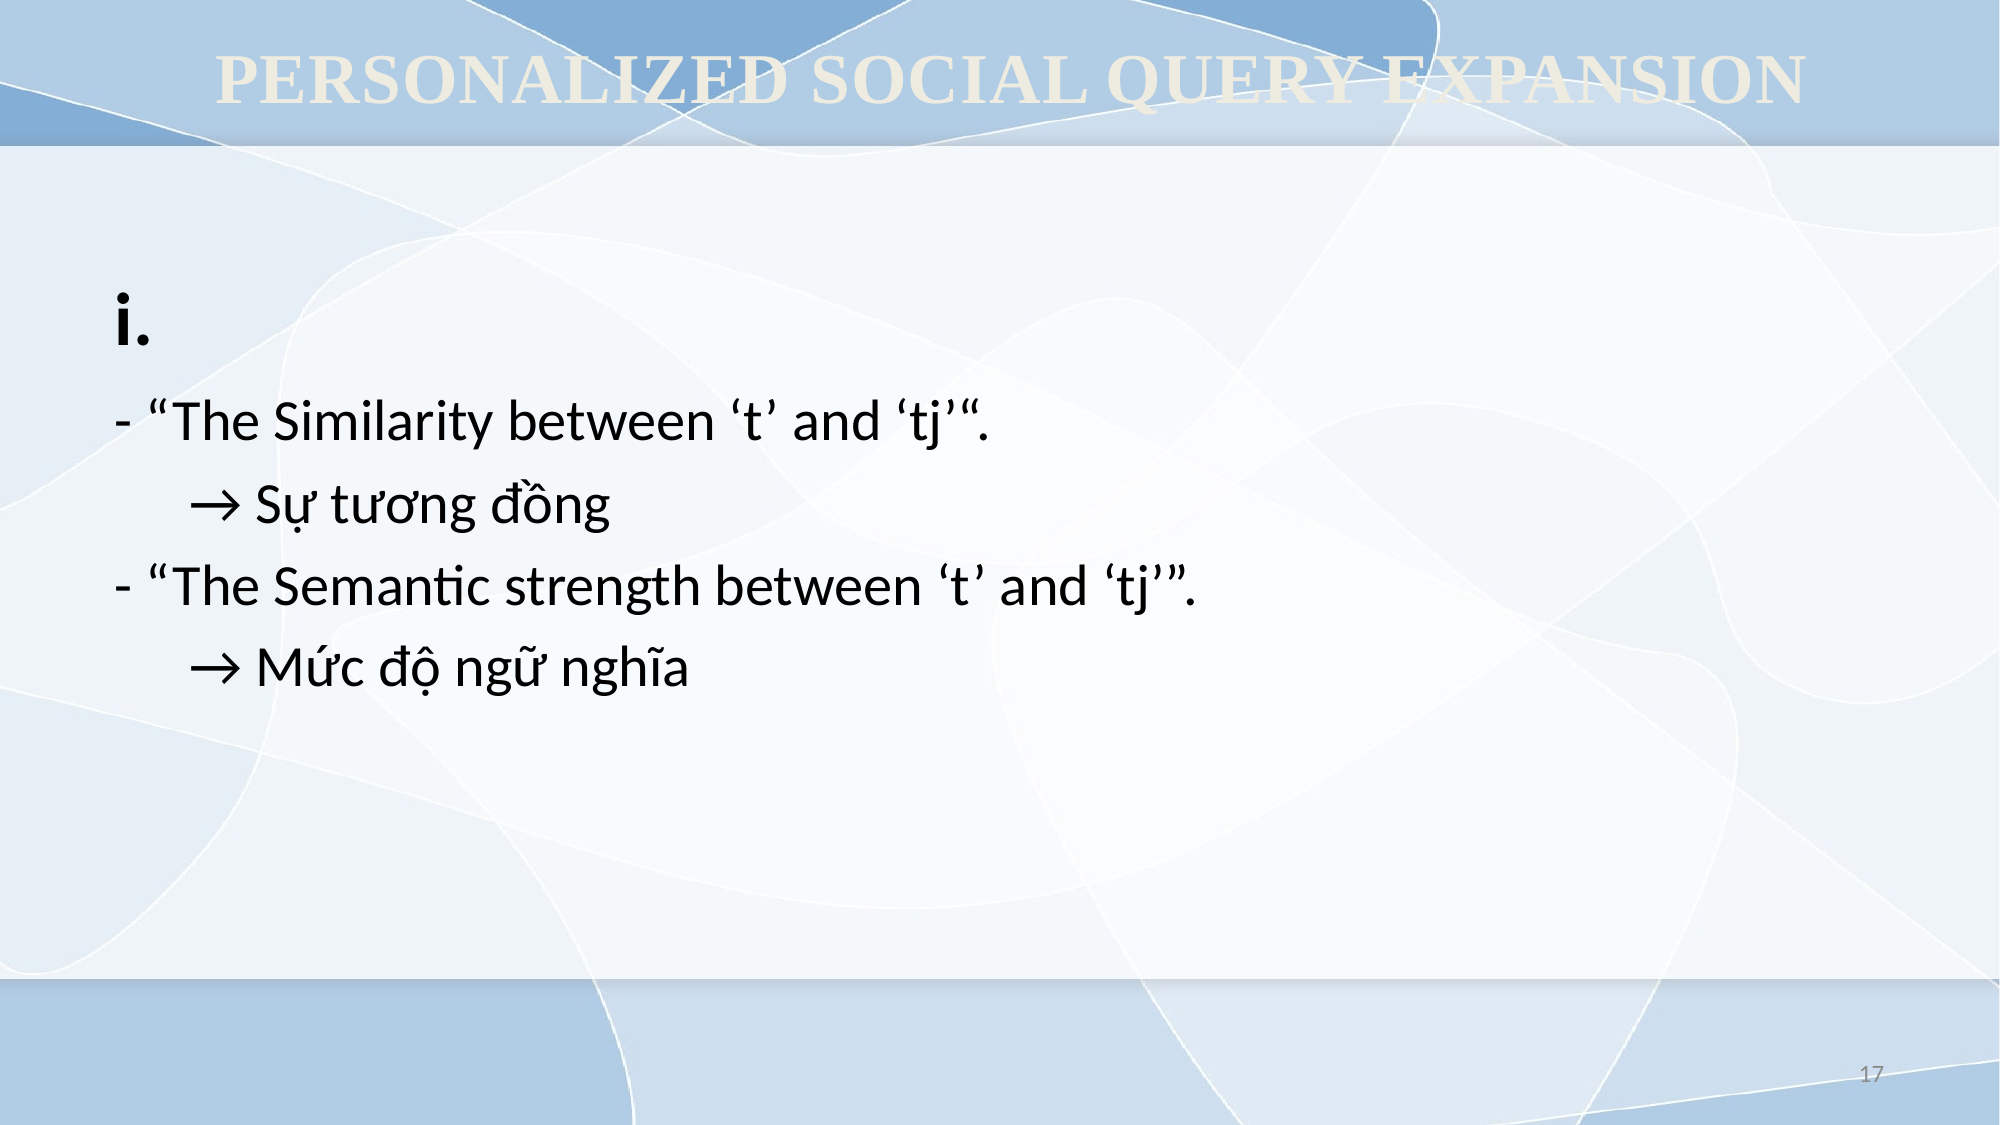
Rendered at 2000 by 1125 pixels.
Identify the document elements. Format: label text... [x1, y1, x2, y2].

title PERSONALIZED SOCIAL QUERY EXPANSION [24, 0, 2000, 150]
list i. - “The Similarity between ‘t’ and ‘tj’“. → Sự tương đồng - “The Semantic strength between ‘t’ and ‘tj’”. → Mức độ ngữ nghĩa [24, 262, 1950, 925]
slide_number <number> [1432, 1042, 1900, 1103]
